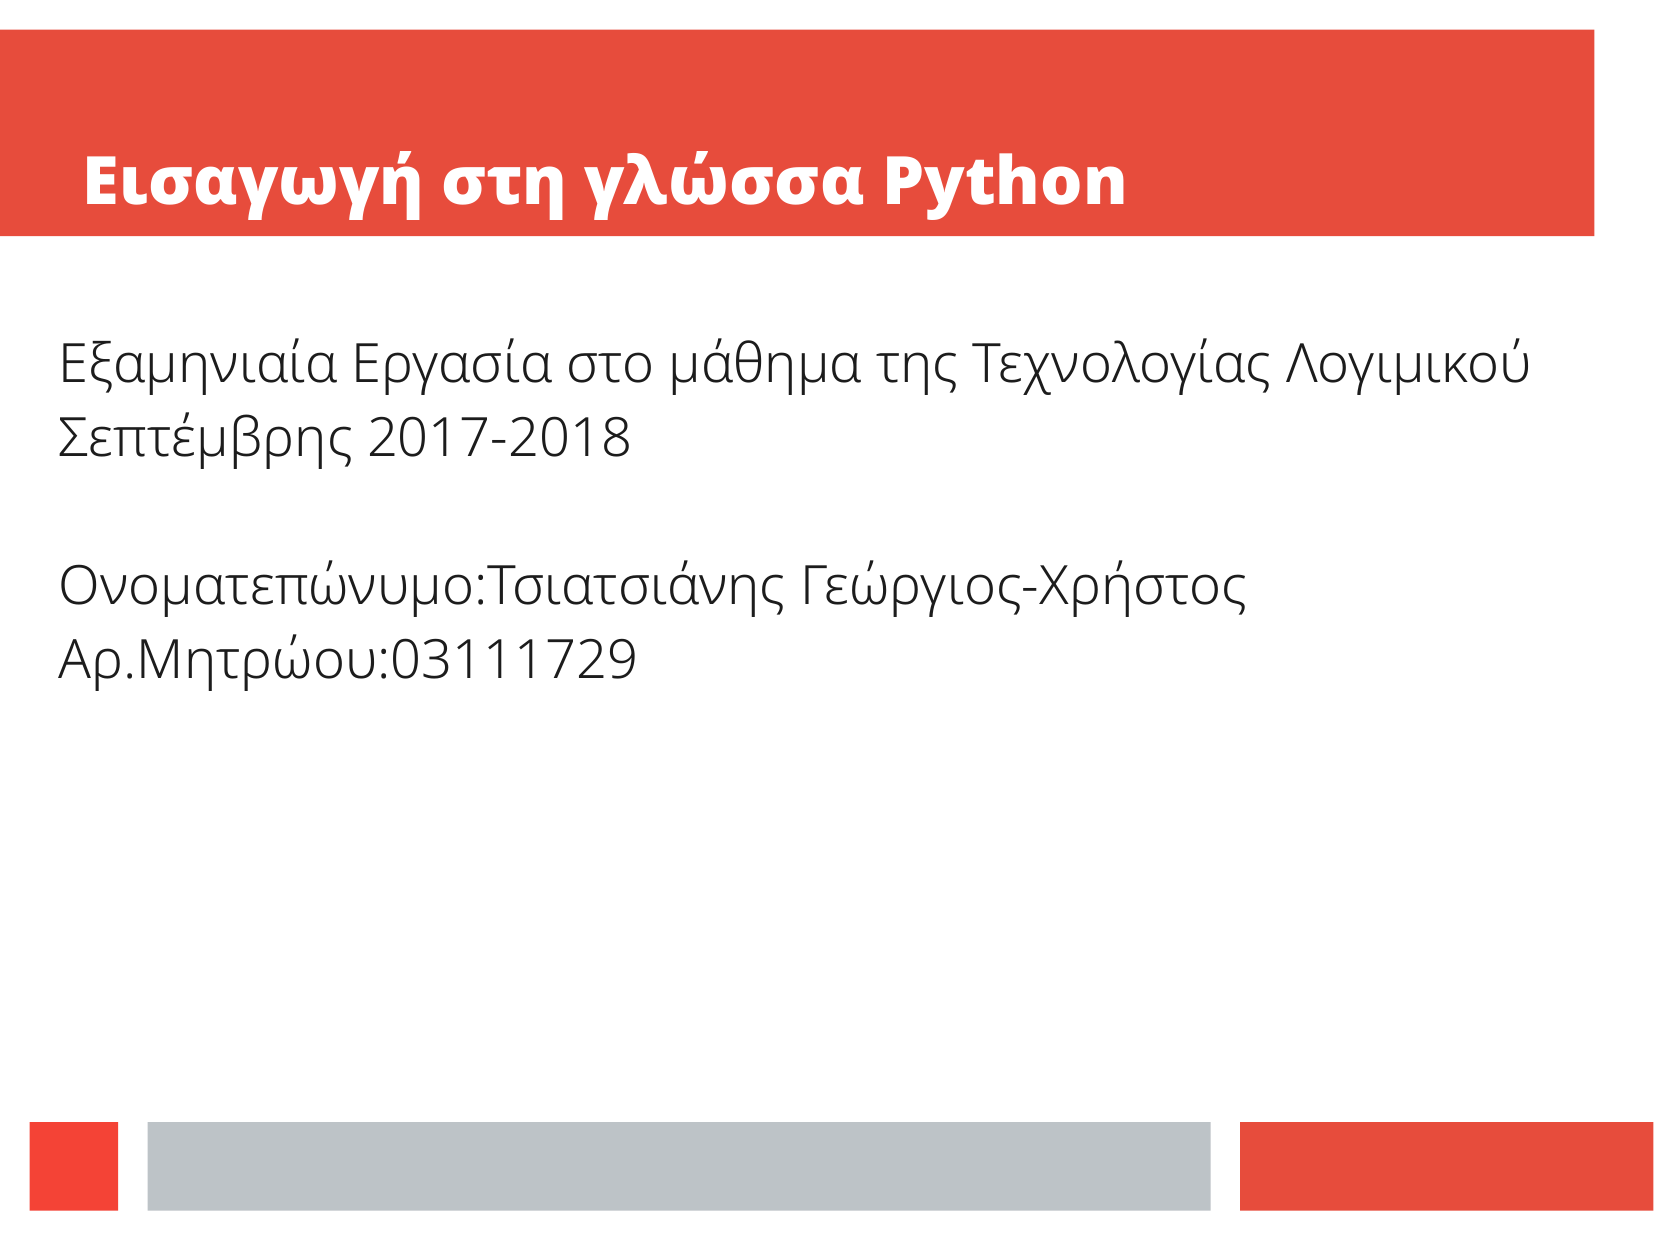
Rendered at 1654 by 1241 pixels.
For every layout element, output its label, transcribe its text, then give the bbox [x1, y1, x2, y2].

subtitle Εξαμηνιαία Εργασία στο μάθημα της Τεχνολογίας Λογιμικού Σεπτέμβρης 2017-2018 Ονοματεπώνυμο:Τσιατσιάνης Γεώργιος-Χρήστος Αρ.Μητρώου:03111729 [59, 324, 1565, 1093]
title Εισαγωγή στη γλώσσα Python [82, 49, 1571, 225]
